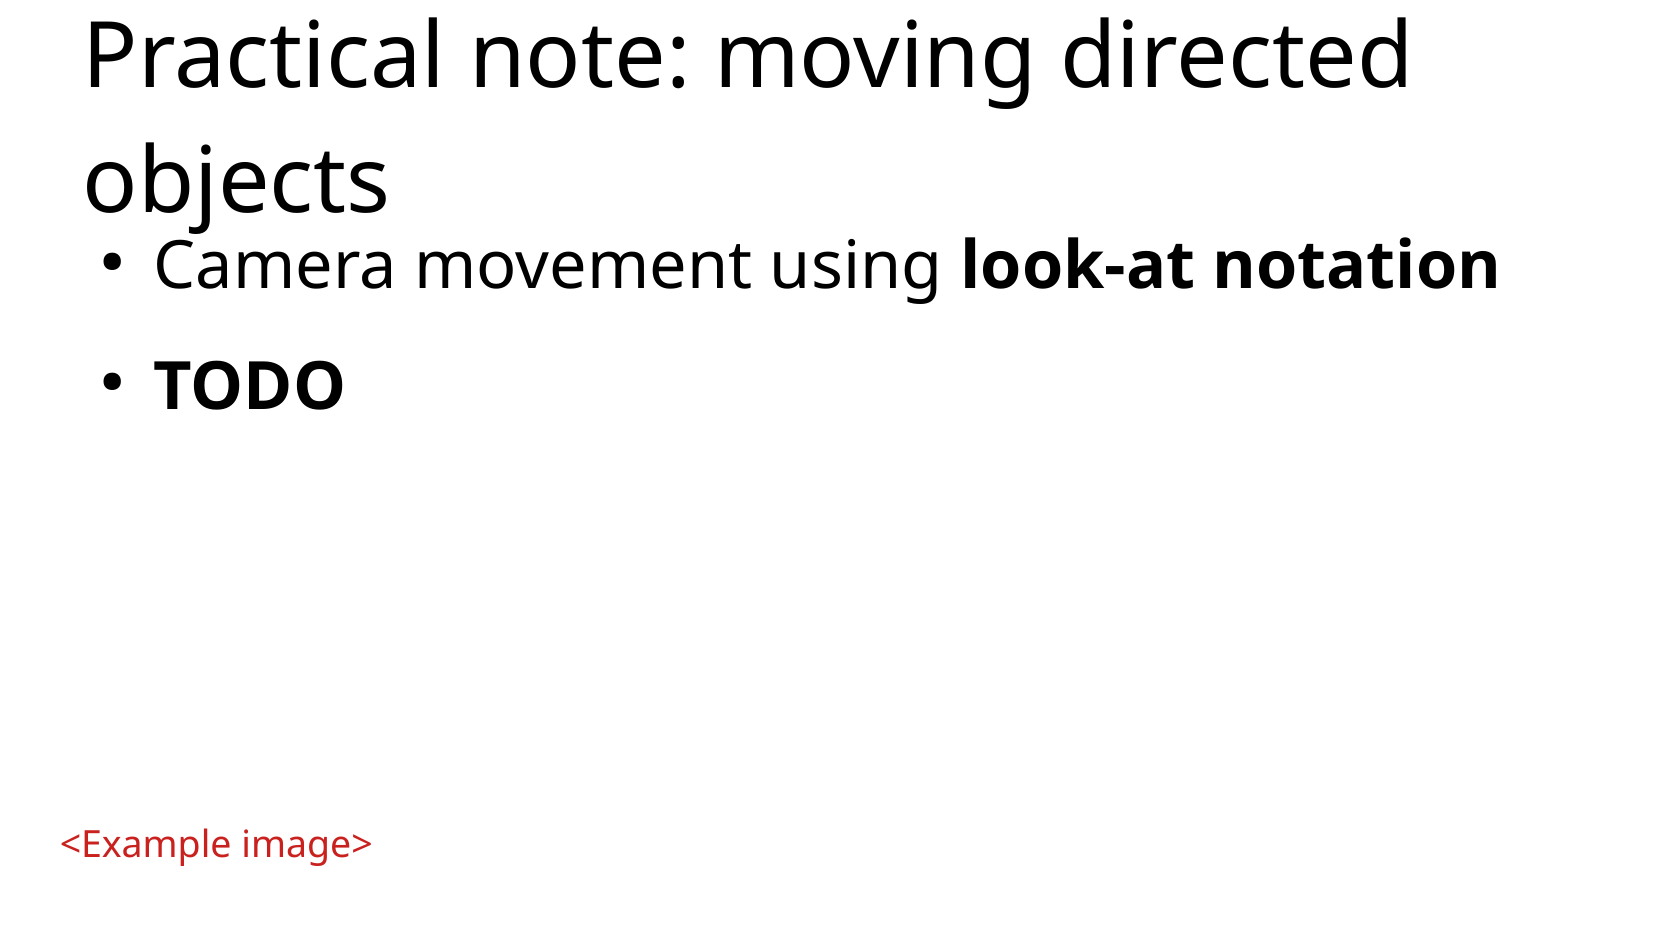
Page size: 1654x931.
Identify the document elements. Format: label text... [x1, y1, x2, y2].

text_box <Example image> [45, 810, 1126, 872]
title Practical note: moving directed objects [82, 37, 1571, 193]
list Camera movement using look-at notation TODO [82, 217, 1571, 758]
